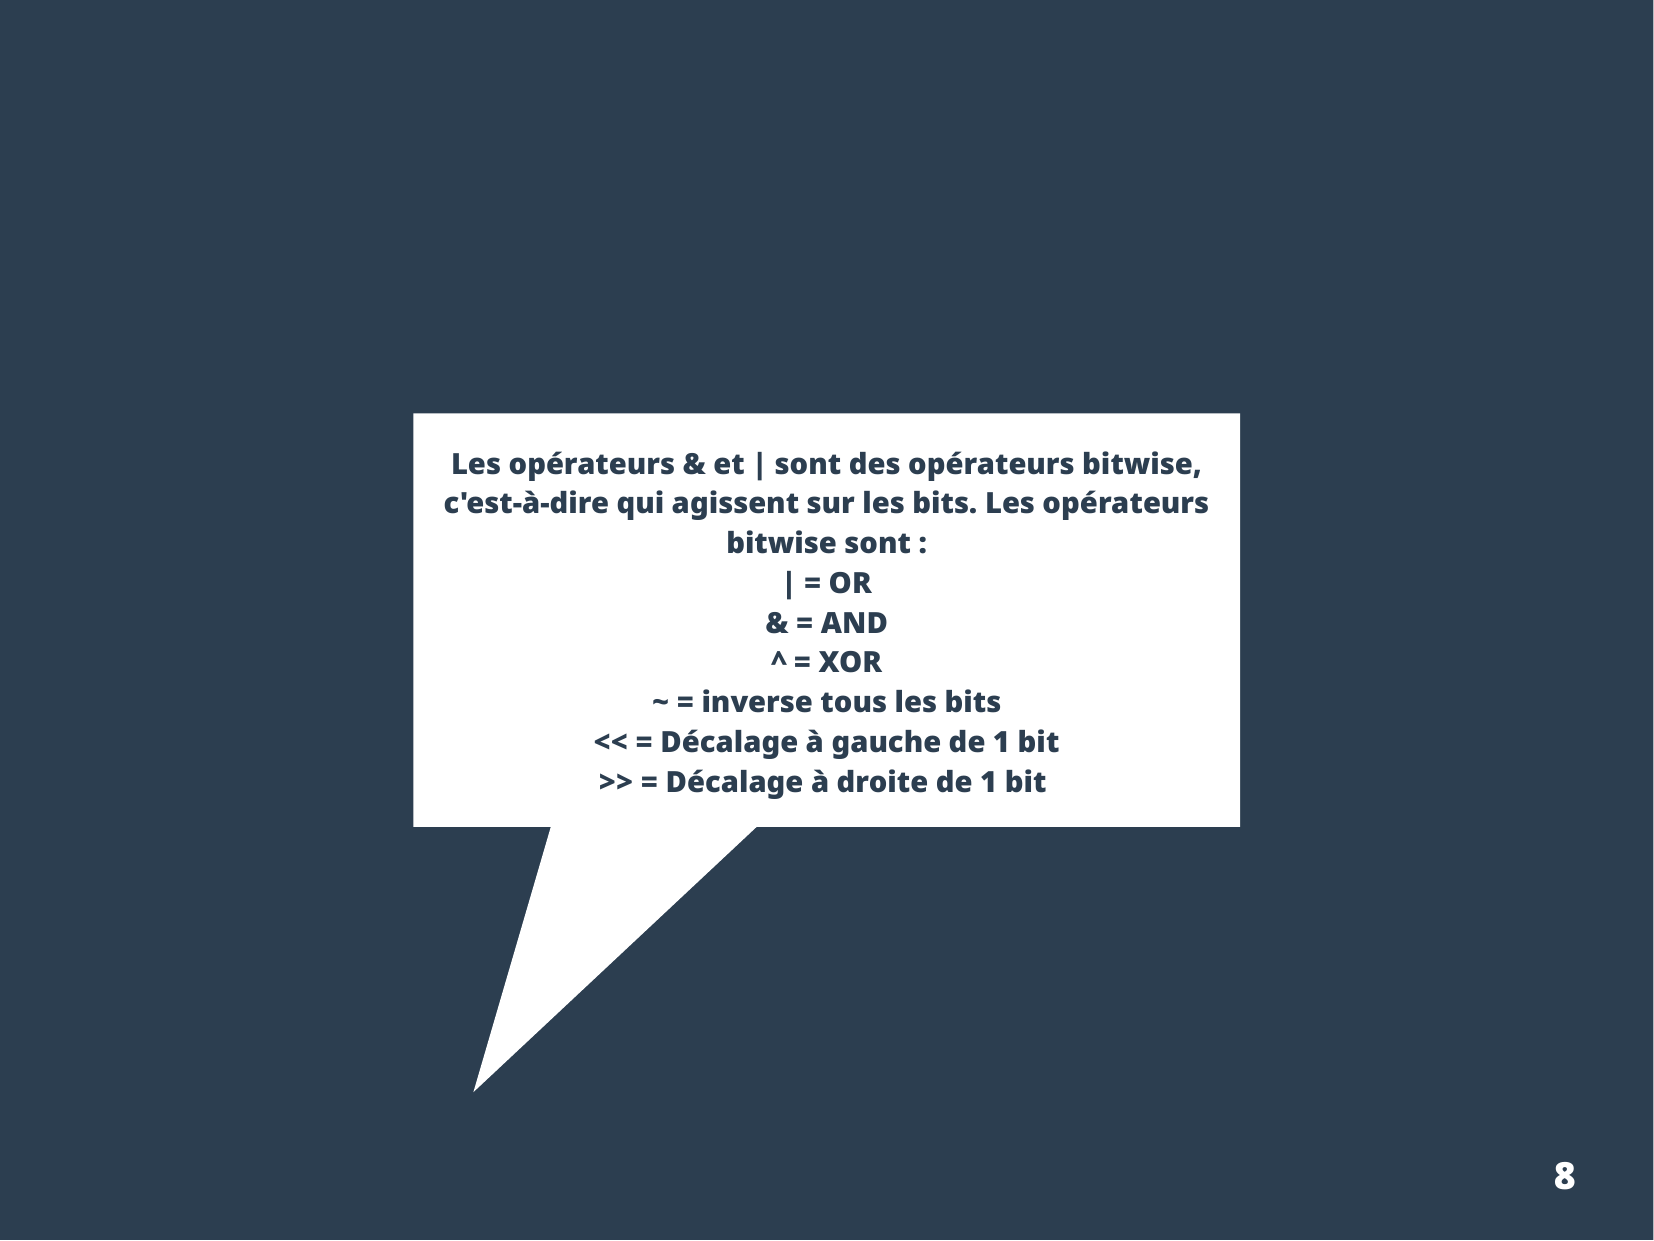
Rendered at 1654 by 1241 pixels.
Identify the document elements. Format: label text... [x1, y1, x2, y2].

title Les opérateurs & et | sont des opérateurs bitwise, c'est-à-dire qui agissent sur les bits. Les opérateurs bitwise sont : | = OR & = AND ^ = XOR ~ = inverse tous les bits << = Décalage à gauche de 1 bit >> = Décalage à droite de 1 bit [442, 442, 1211, 798]
